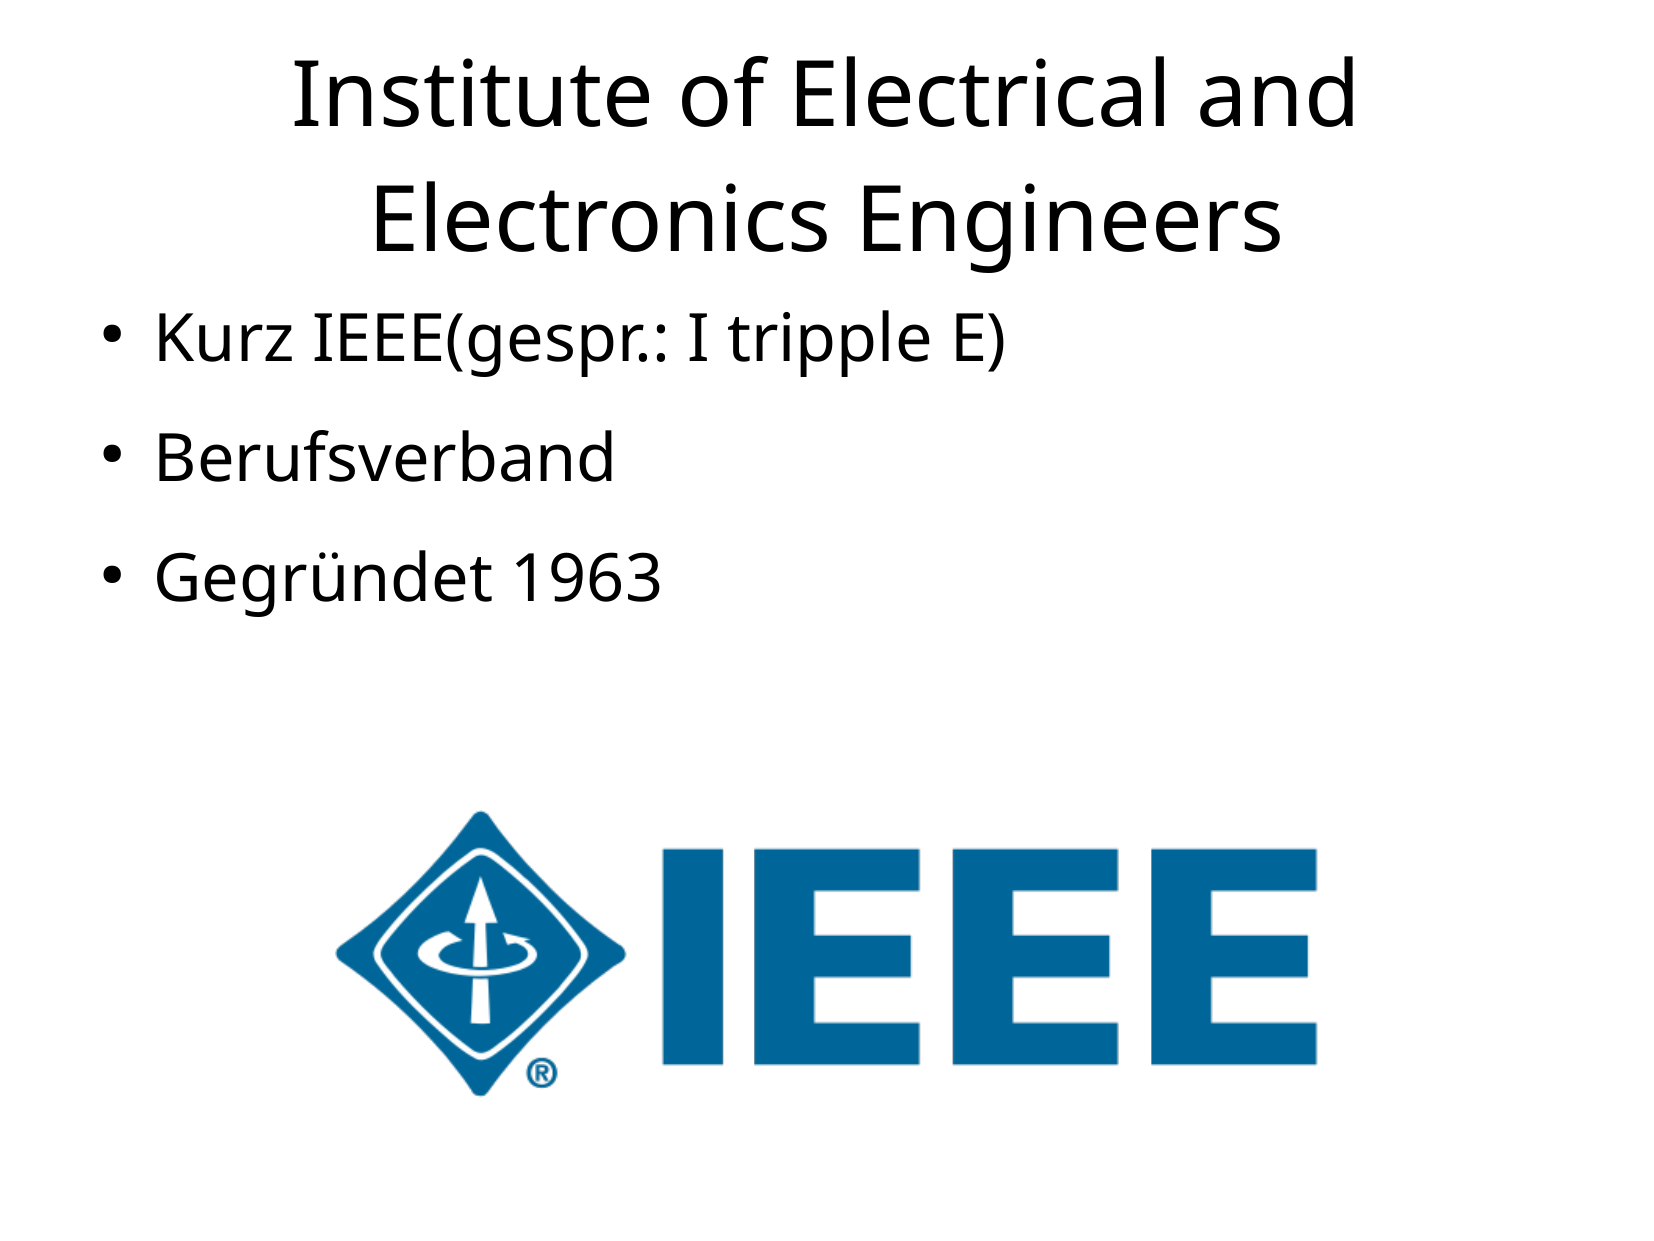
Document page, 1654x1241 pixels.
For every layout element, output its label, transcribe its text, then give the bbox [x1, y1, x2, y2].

picture [334, 809, 1319, 1100]
list Kurz IEEE(gespr.: I tripple E) Berufsverband Gegründet 1963 [82, 290, 1571, 1010]
title Institute of Electrical and Electronics Engineers [82, 41, 1571, 265]
